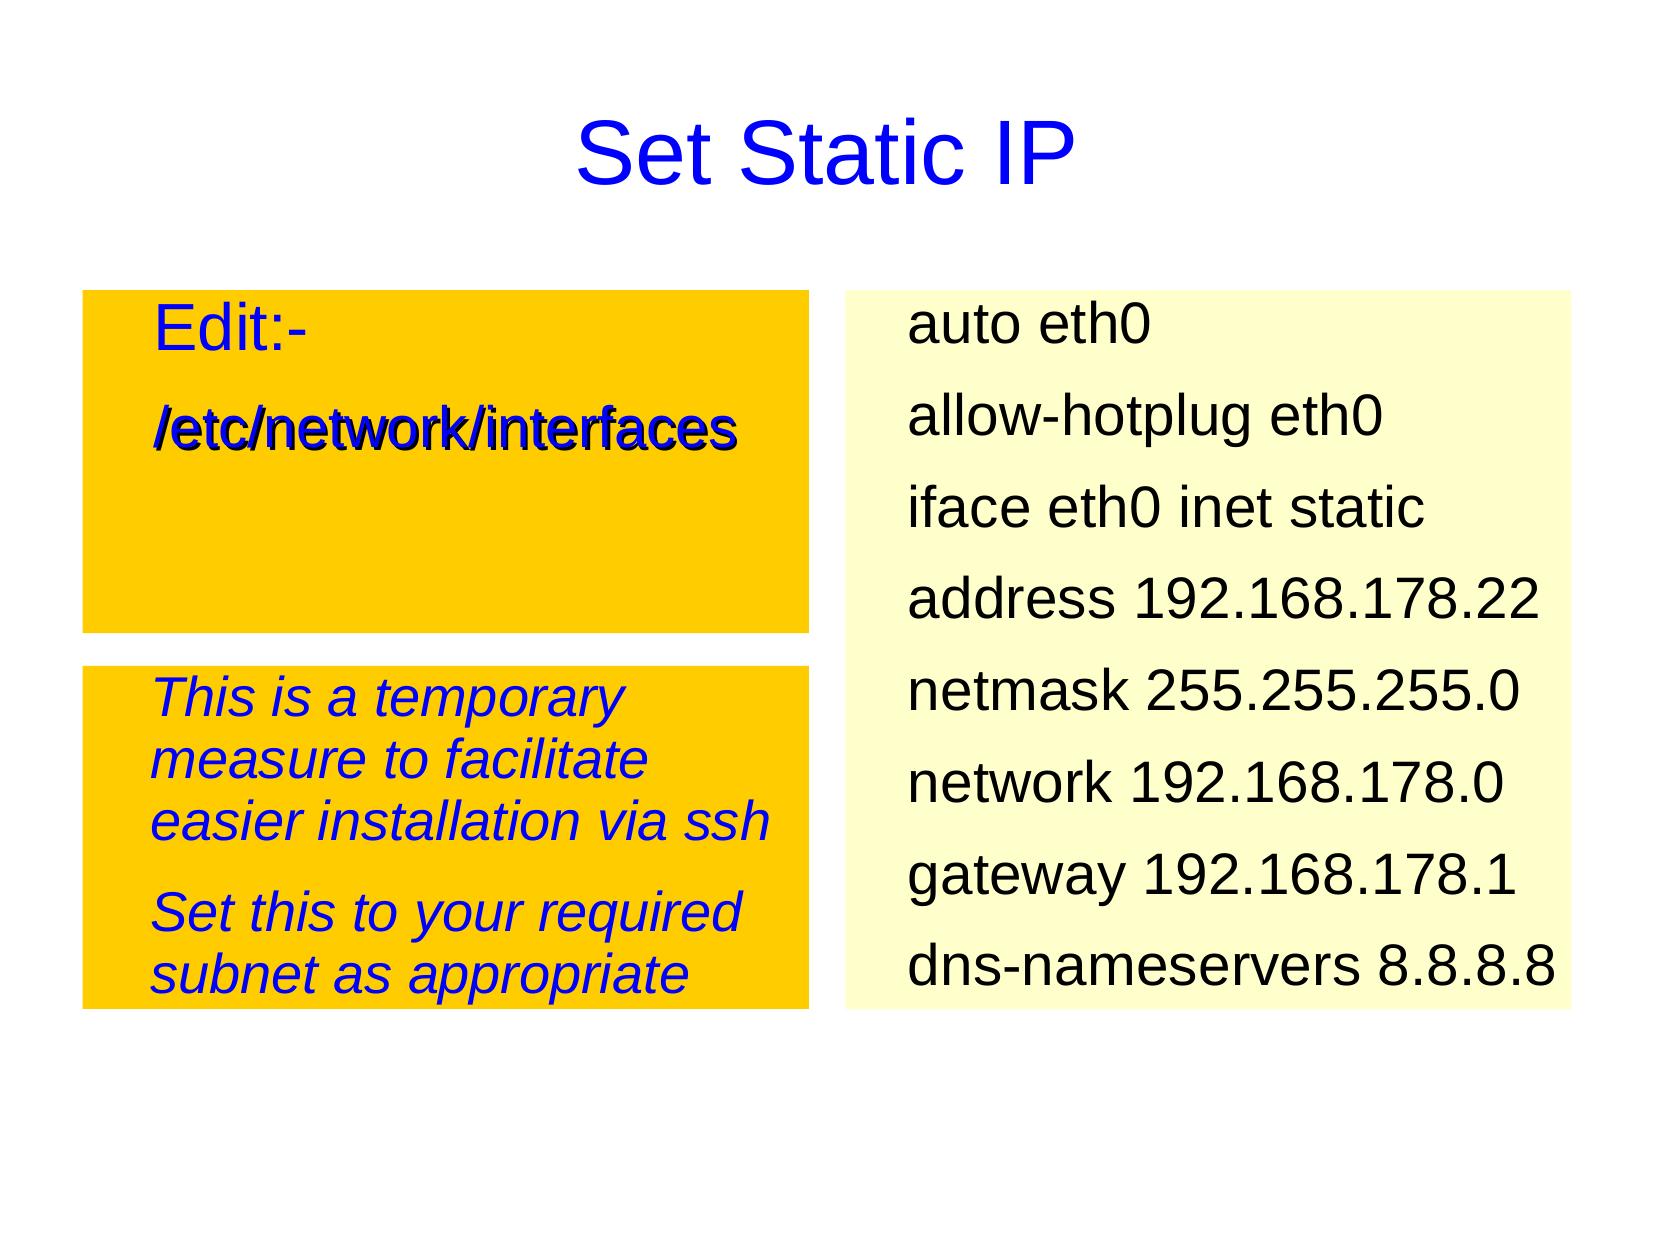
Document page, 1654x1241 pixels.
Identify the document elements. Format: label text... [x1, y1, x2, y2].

title Set Static IP [82, 49, 1571, 257]
list Edit:- /etc/network/interfaces [82, 290, 809, 634]
list This is a temporary measure to facilitate easier installation via ssh Set this to your required subnet as appropriate [82, 665, 809, 1009]
list auto eth0 allow-hotplug eth0 iface eth0 inet static address 192.168.178.22 netmask 255.255.255.0 network 192.168.178.0 gateway 192.168.178.1 dns-nameservers 8.8.8.8 [845, 290, 1572, 1010]
